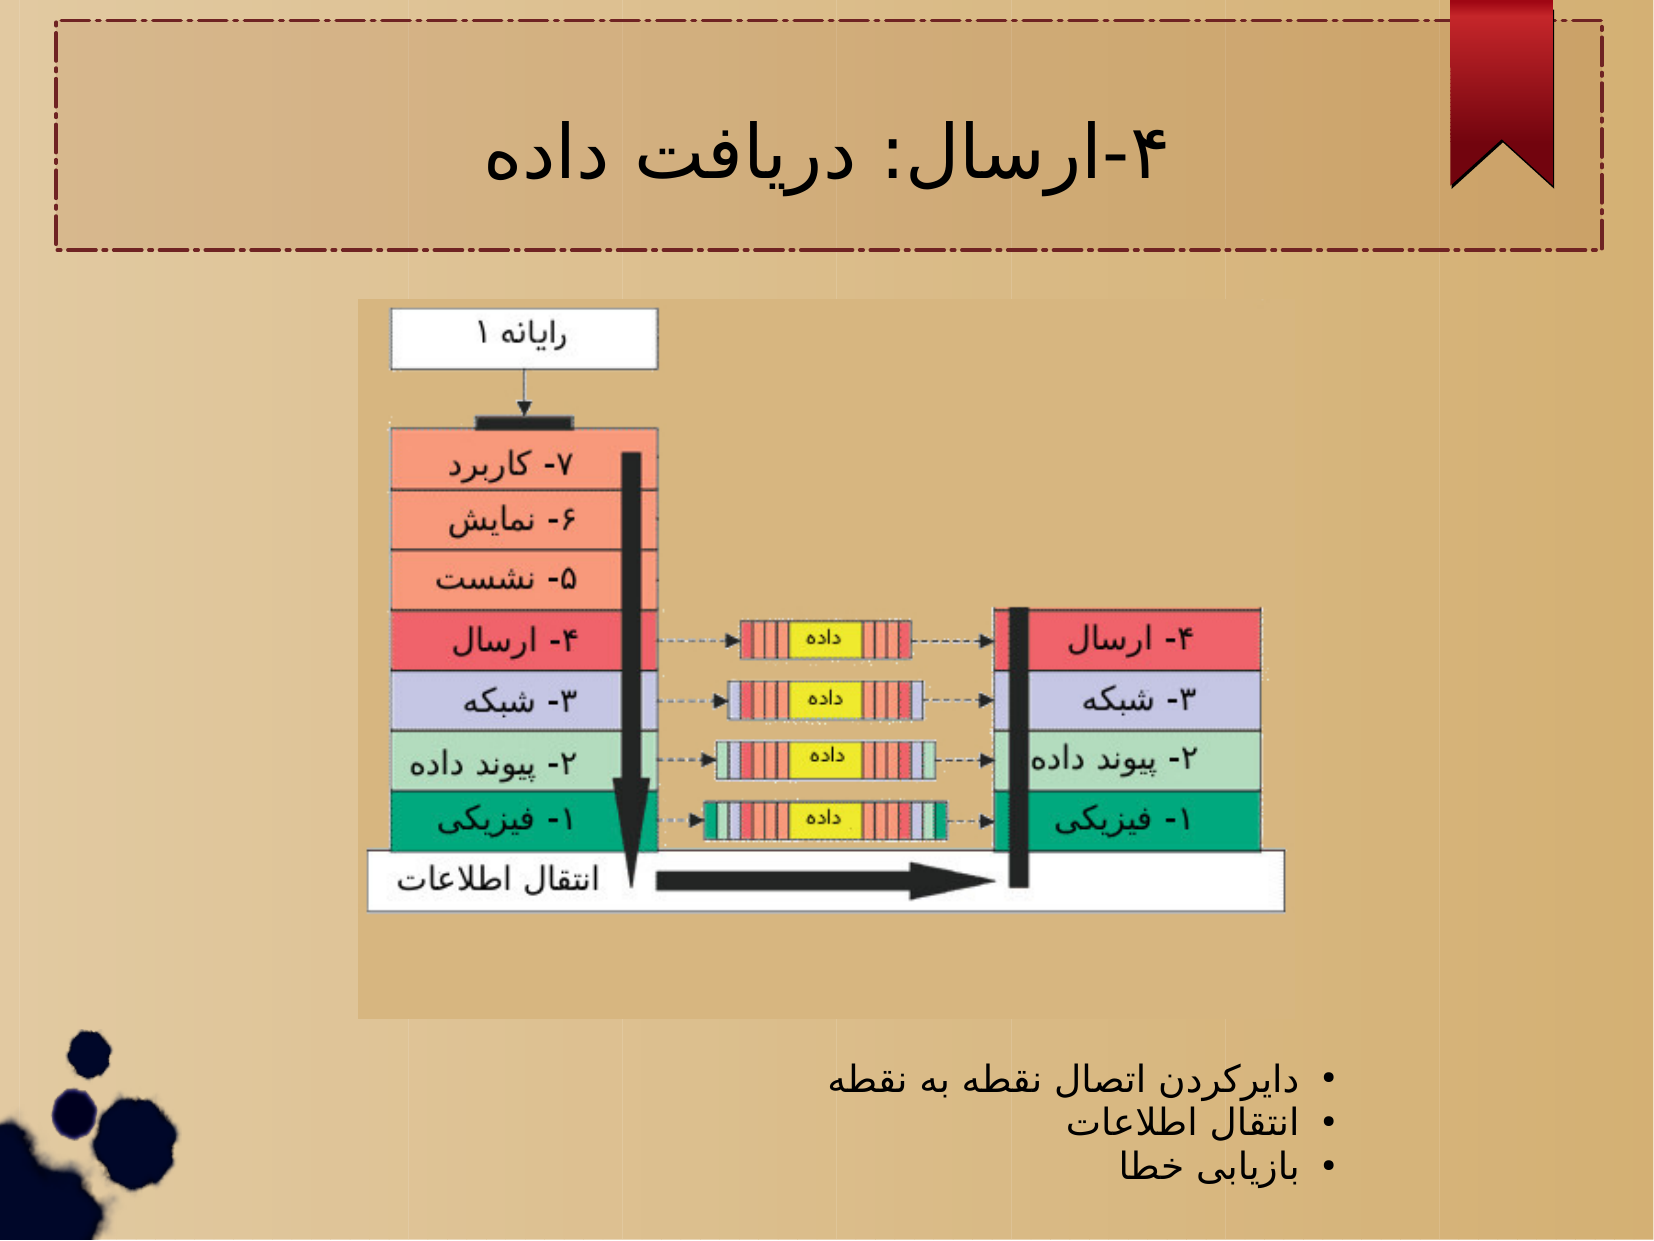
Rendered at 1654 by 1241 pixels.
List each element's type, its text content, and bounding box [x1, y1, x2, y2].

text_box دایرکردن اتصال نقطه به نقطه انتقال اطلاعات بازیابی خطا [300, 1050, 1351, 1196]
title ۴-ارسال: دریافت داده [82, 49, 1571, 257]
picture [358, 299, 1295, 1019]
